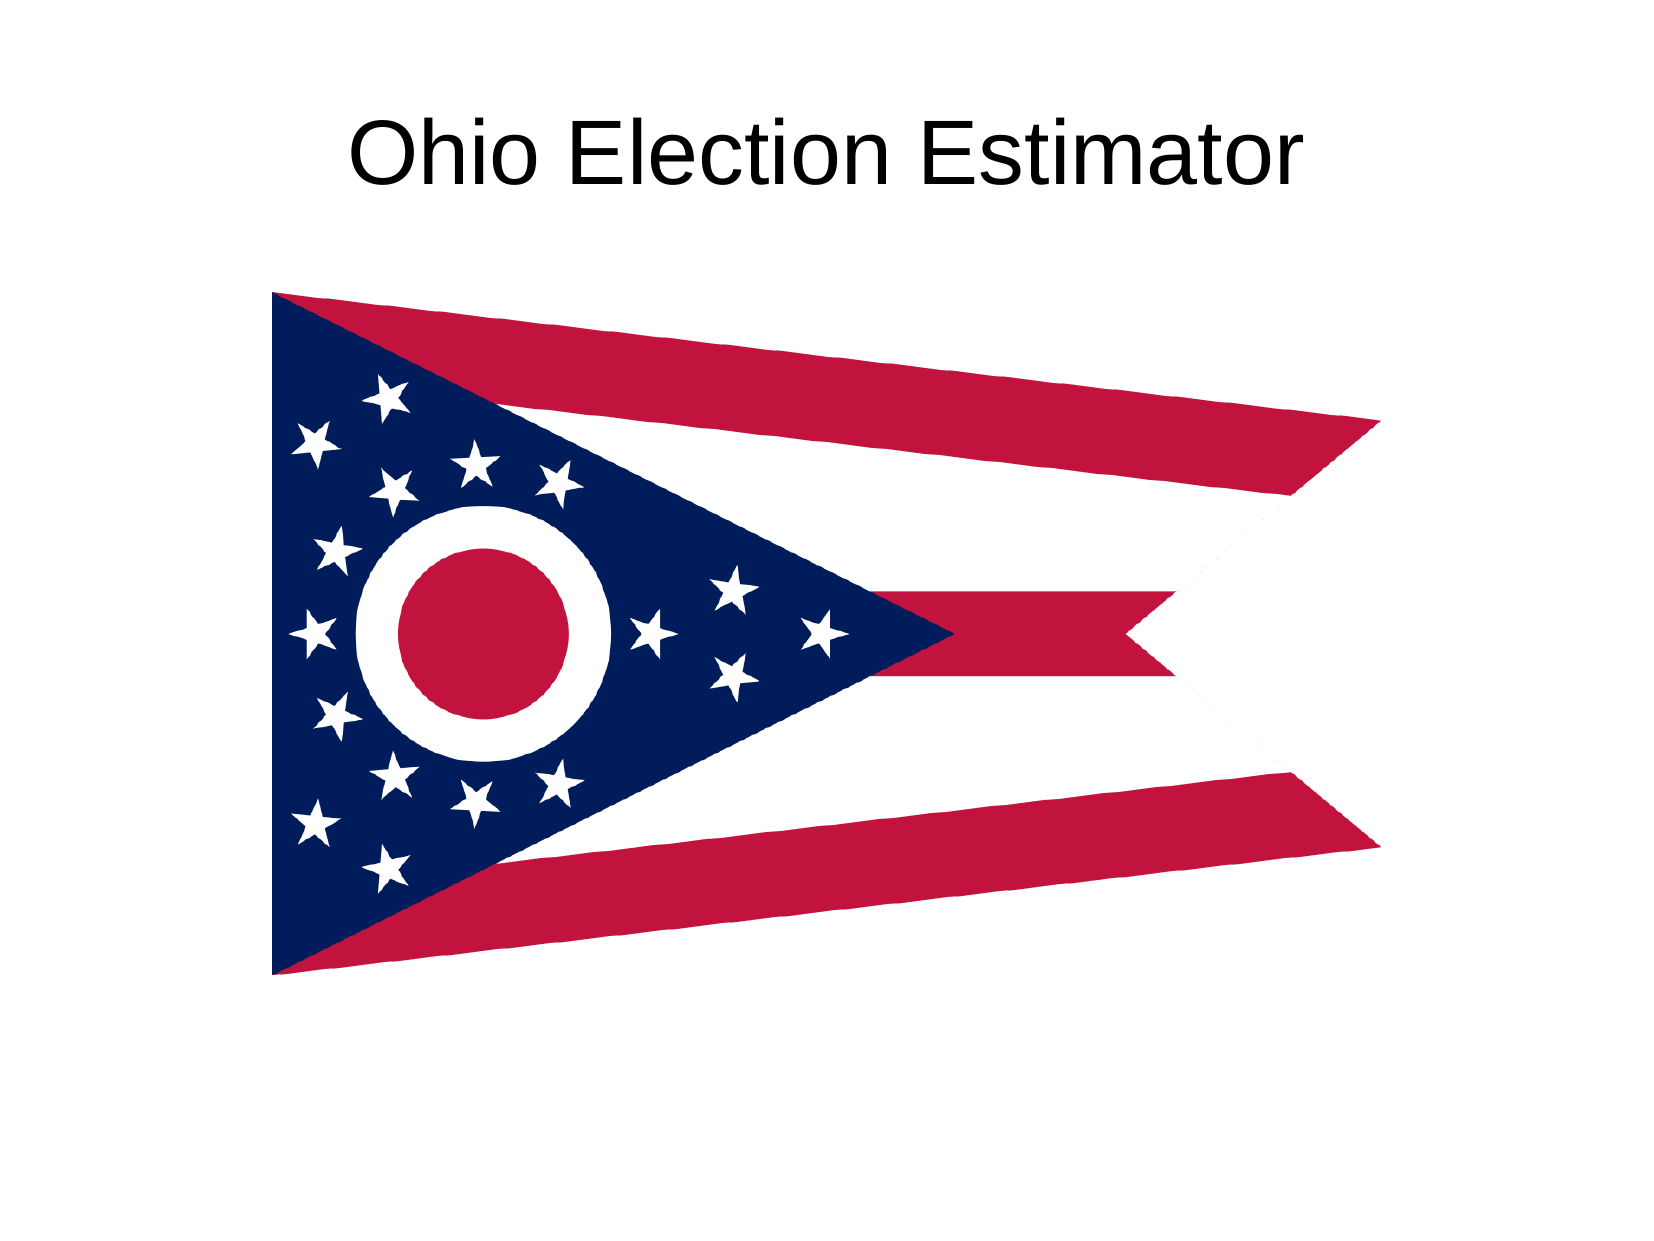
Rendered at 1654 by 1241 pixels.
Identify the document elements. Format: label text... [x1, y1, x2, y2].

title Ohio Election Estimator [82, 49, 1571, 257]
picture [272, 292, 1381, 976]
